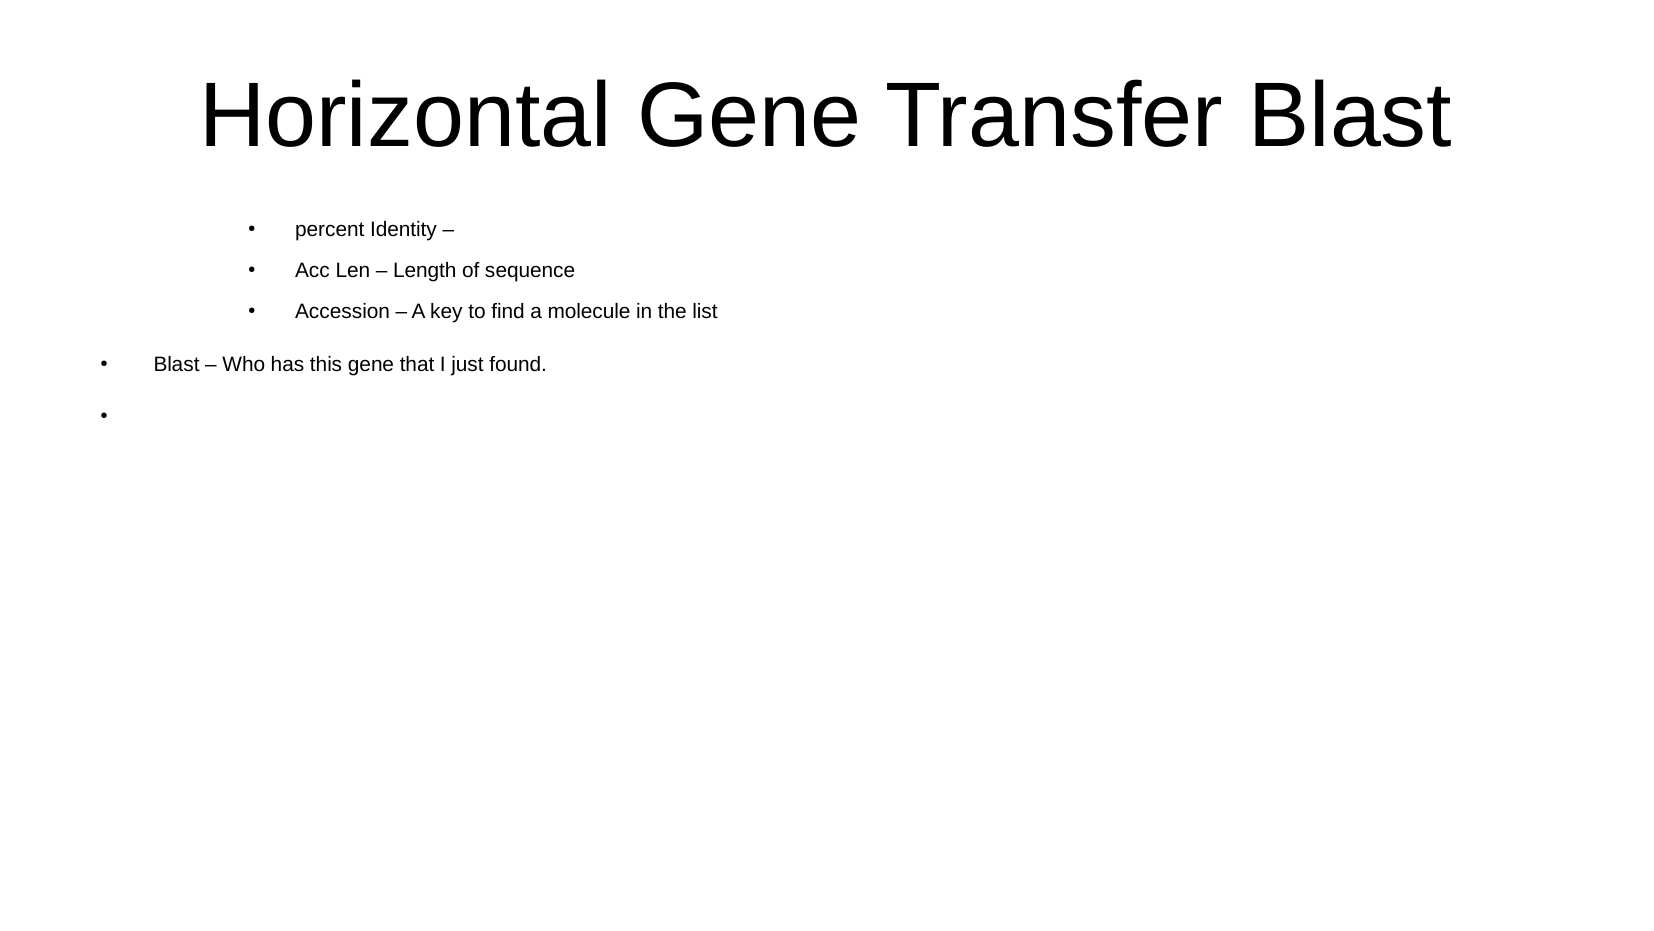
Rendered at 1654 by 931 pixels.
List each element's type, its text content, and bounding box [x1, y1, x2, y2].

title Horizontal Gene Transfer Blast [82, 37, 1571, 193]
list percent Identity – Acc Len – Length of sequence Accession – A key to find a molecule in the list Blast – Who has this gene that I just found. [82, 217, 1636, 916]
